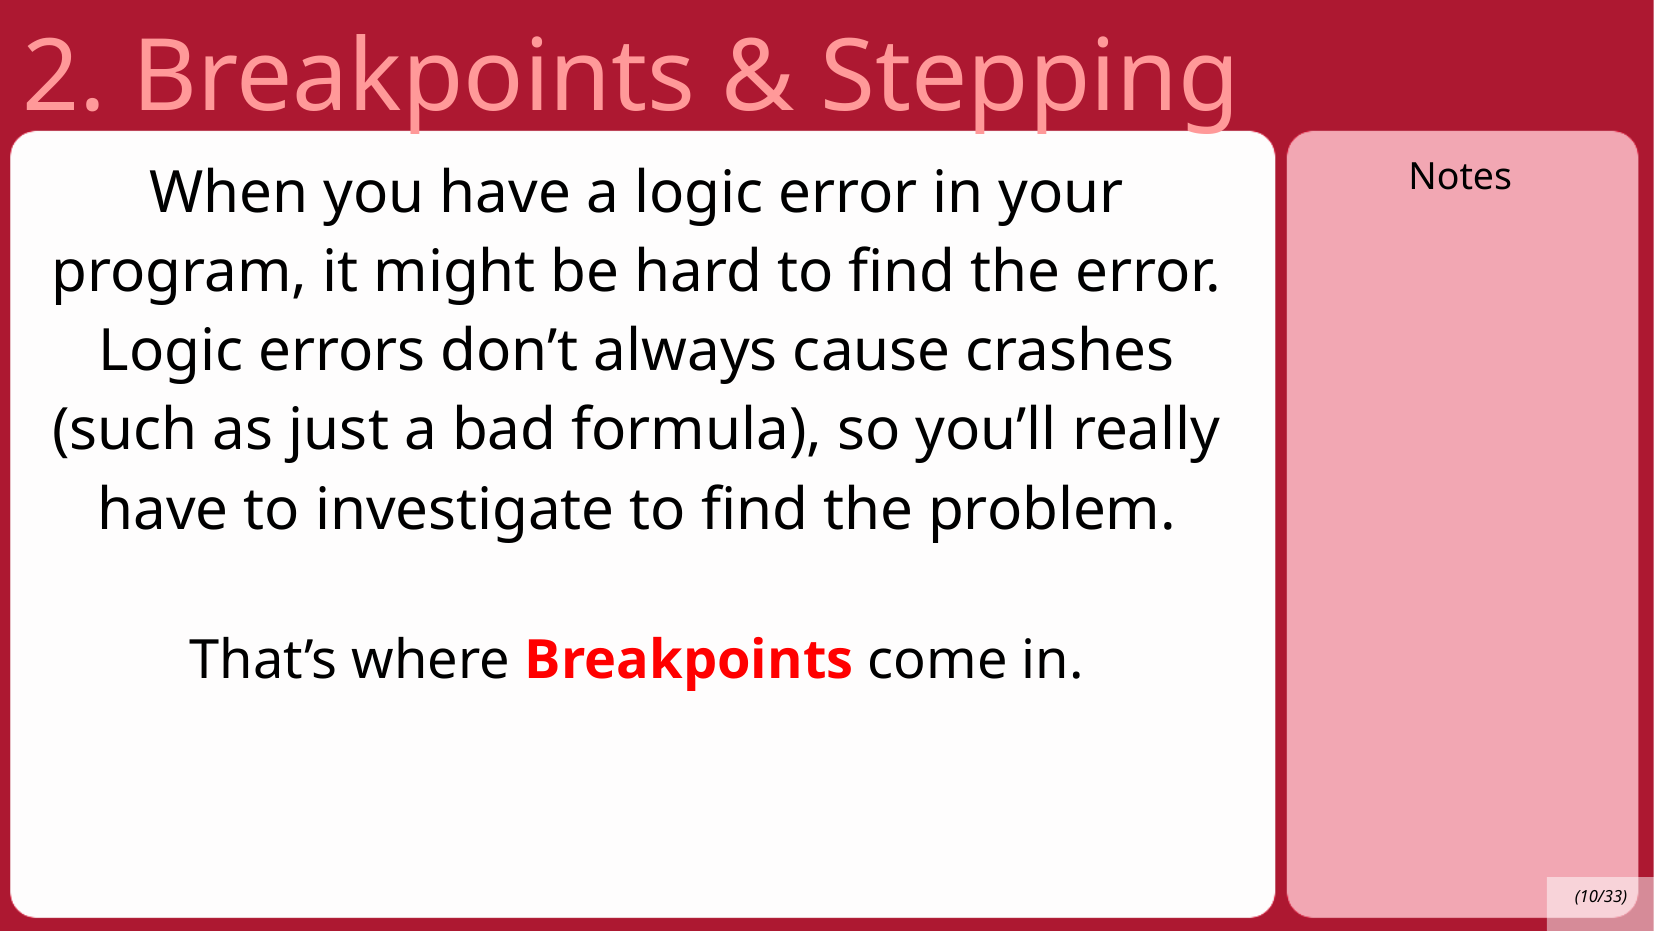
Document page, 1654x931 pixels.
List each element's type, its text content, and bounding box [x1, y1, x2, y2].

text_box (<number>/33) [1546, 877, 1654, 931]
text_box Notes [1290, 141, 1631, 199]
text_box When you have a logic error in your program, it might be hard to find the error. Logic errors don’t always cause crashes (such as just a bad formula), so you’ll really have to investigate to find the problem. That’s where Breakpoints come in. [26, 149, 1247, 598]
title 2. Breakpoints & Stepping [22, 7, 1511, 136]
picture [0, 0, 1654, 931]
